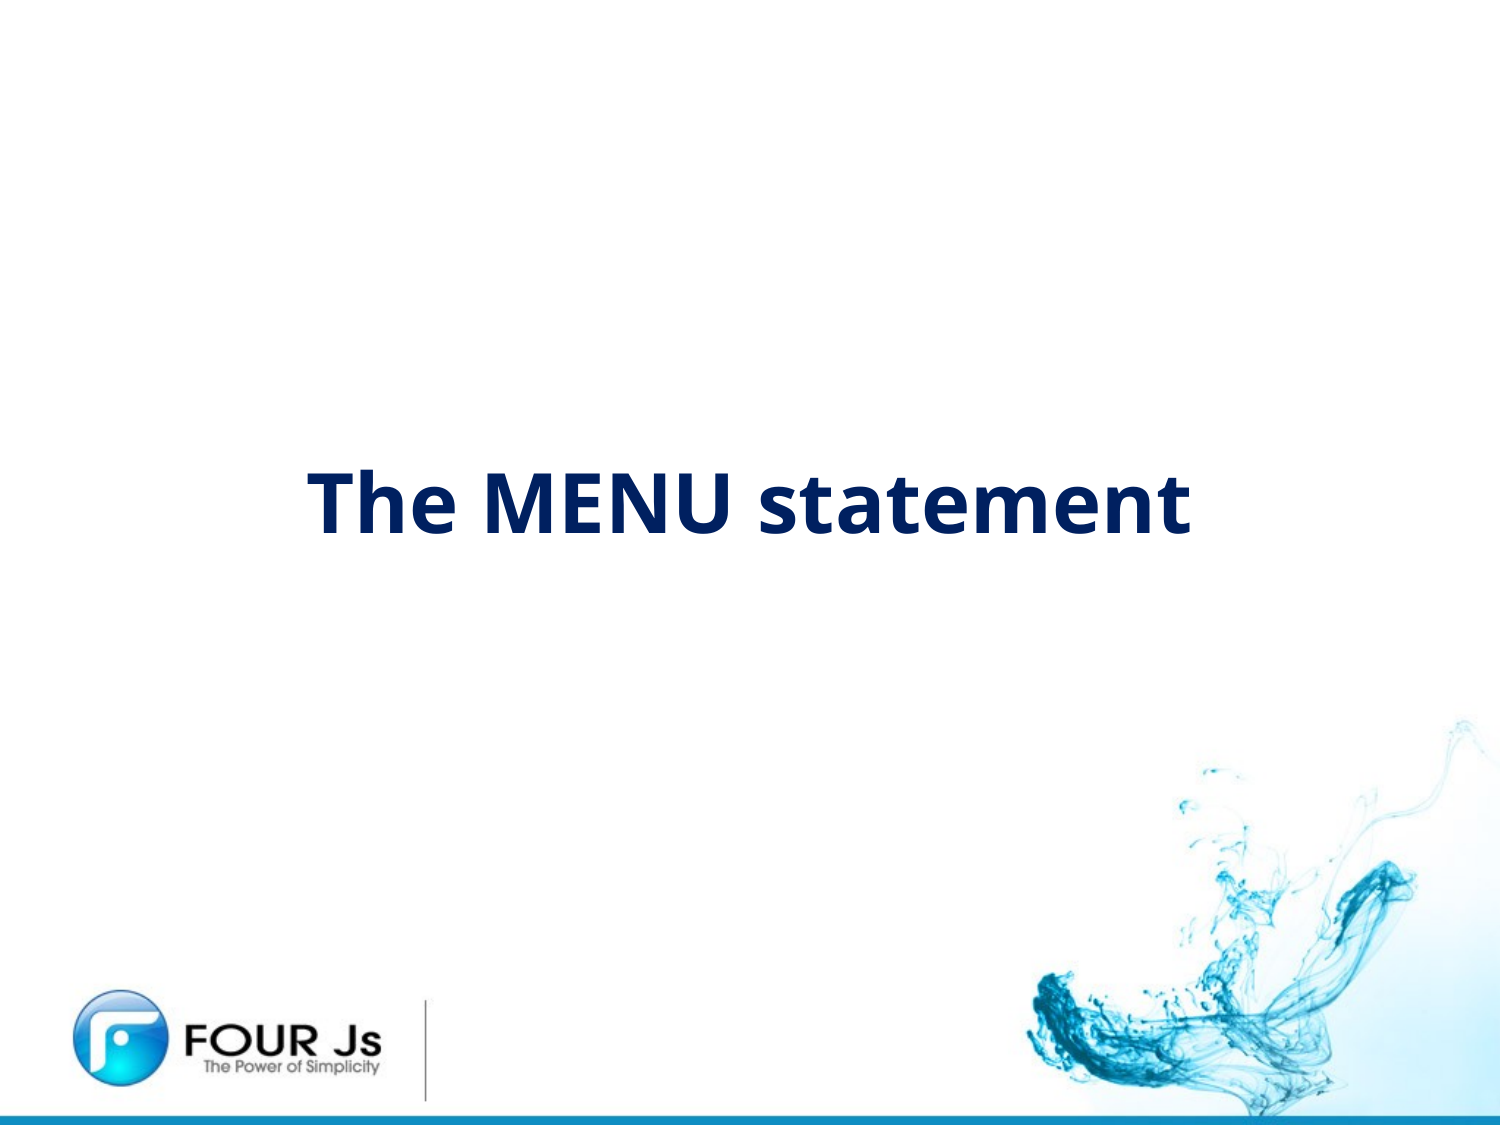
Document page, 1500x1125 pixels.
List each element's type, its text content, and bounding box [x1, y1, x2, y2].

title The MENU statement [112, 337, 1388, 663]
picture [0, 0, 1500, 1122]
